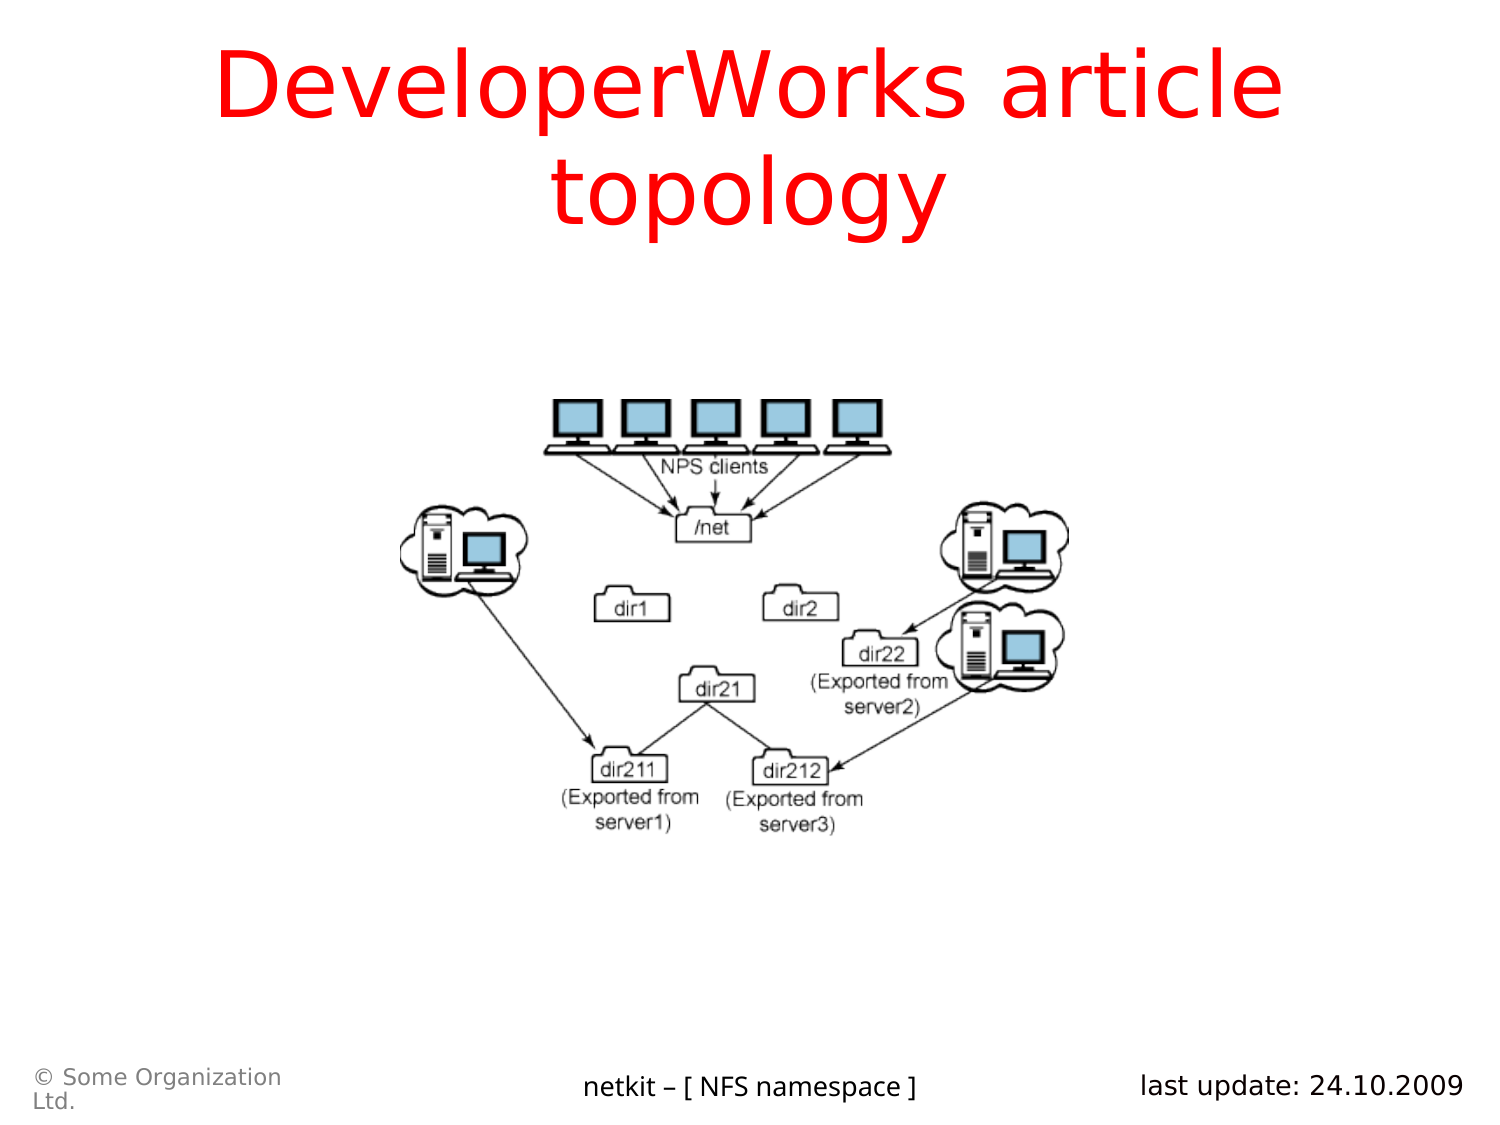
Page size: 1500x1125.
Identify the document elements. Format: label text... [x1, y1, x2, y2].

title DeveloperWorks article topology [75, 13, 1426, 262]
chart [75, 262, 1426, 1006]
